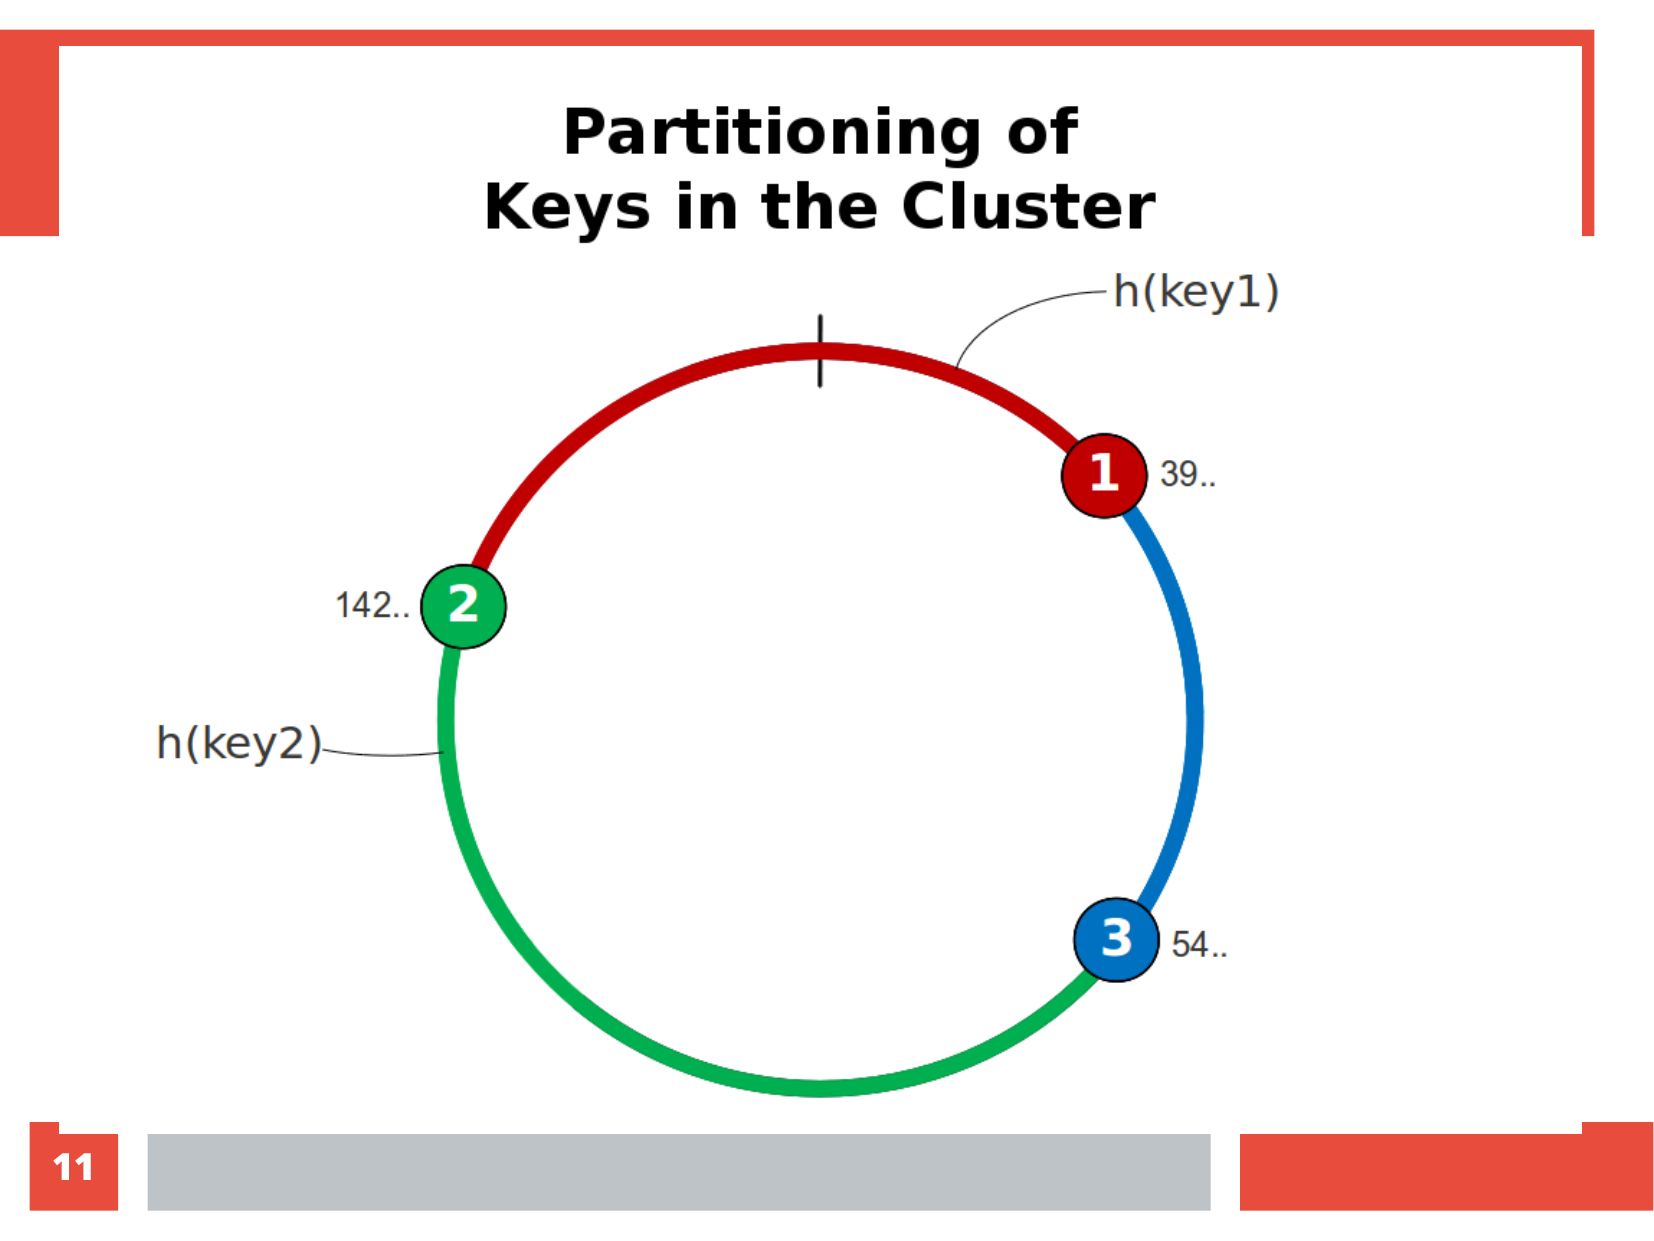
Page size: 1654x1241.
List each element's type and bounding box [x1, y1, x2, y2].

picture [59, 46, 1582, 1134]
